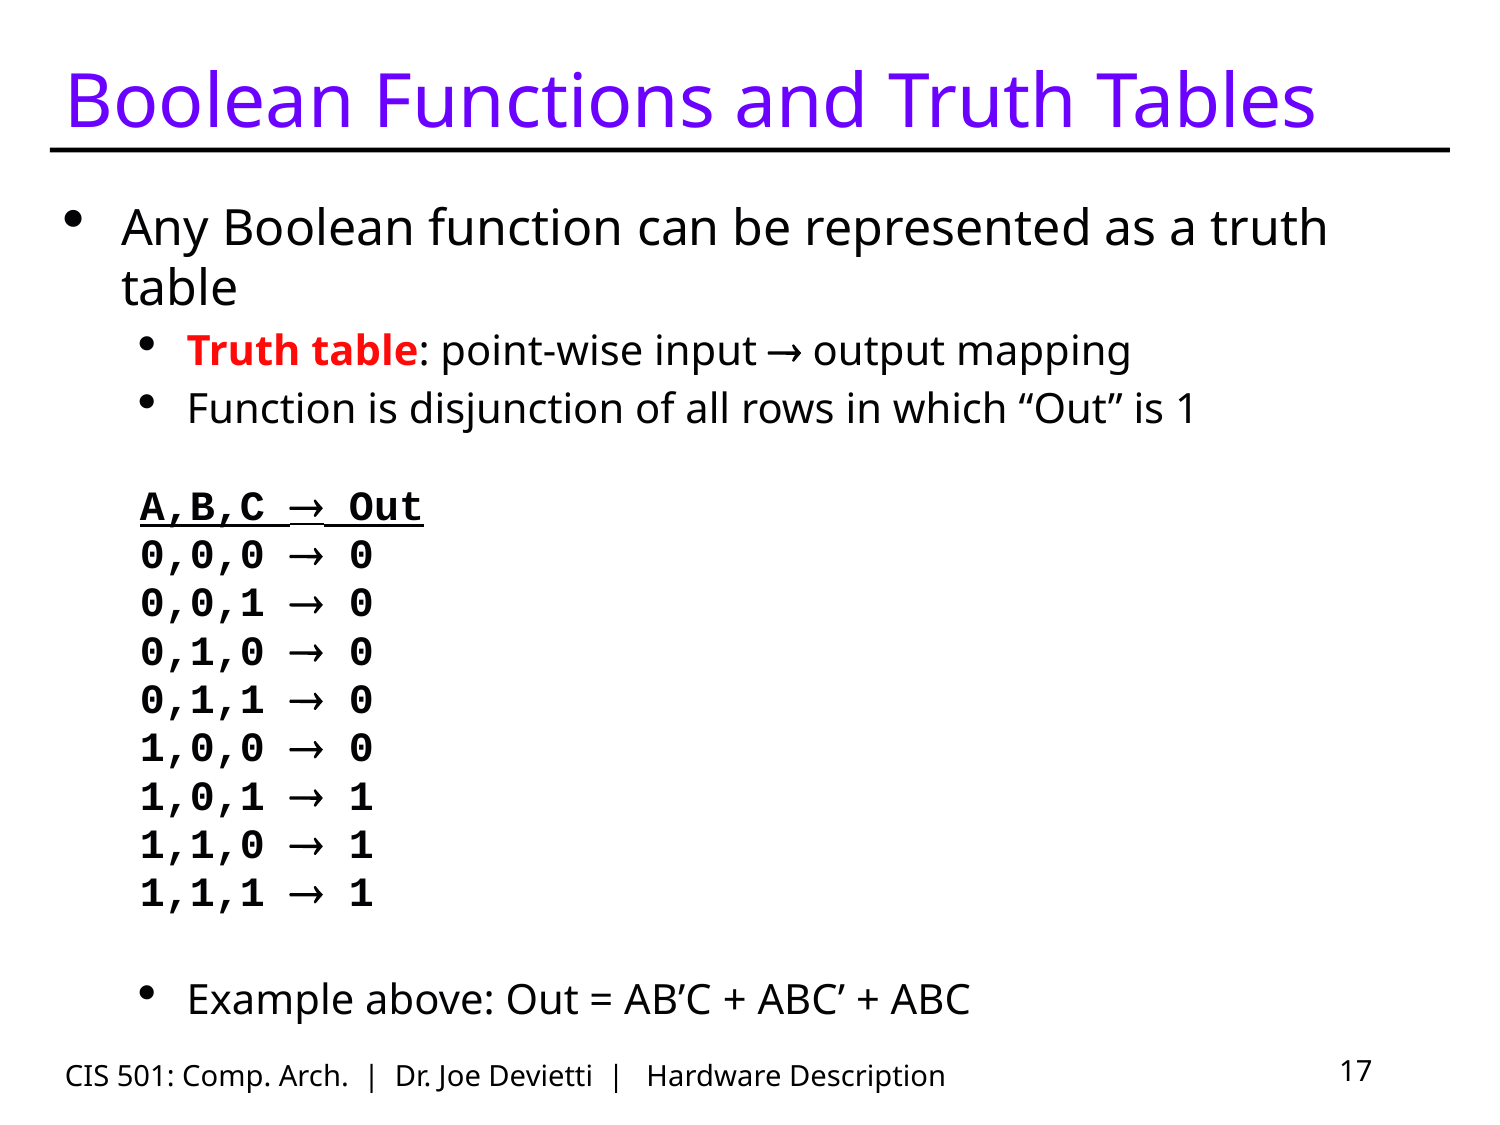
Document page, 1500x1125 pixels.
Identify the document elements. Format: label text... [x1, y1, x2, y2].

text_box Any Boolean function can be represented as a truth table Truth table: point-wise input  output mapping Function is disjunction of all rows in which “Out” is 1 A,B,C  Out 0,0,0  0 0,0,1  0 0,1,0  0 0,1,1  0 1,0,0  0 1,0,1  1 1,1,0  1 1,1,1  1 Example above: Out = AB’C + ABC’ + ABC [49, 187, 1450, 1025]
text_box <number> [1074, 1049, 1388, 1100]
text_box Boolean Functions and Truth Tables [49, 37, 1375, 150]
text_box CIS 501: Comp. Arch. | Dr. Joe Devietti | Hardware Description [49, 1049, 988, 1100]
